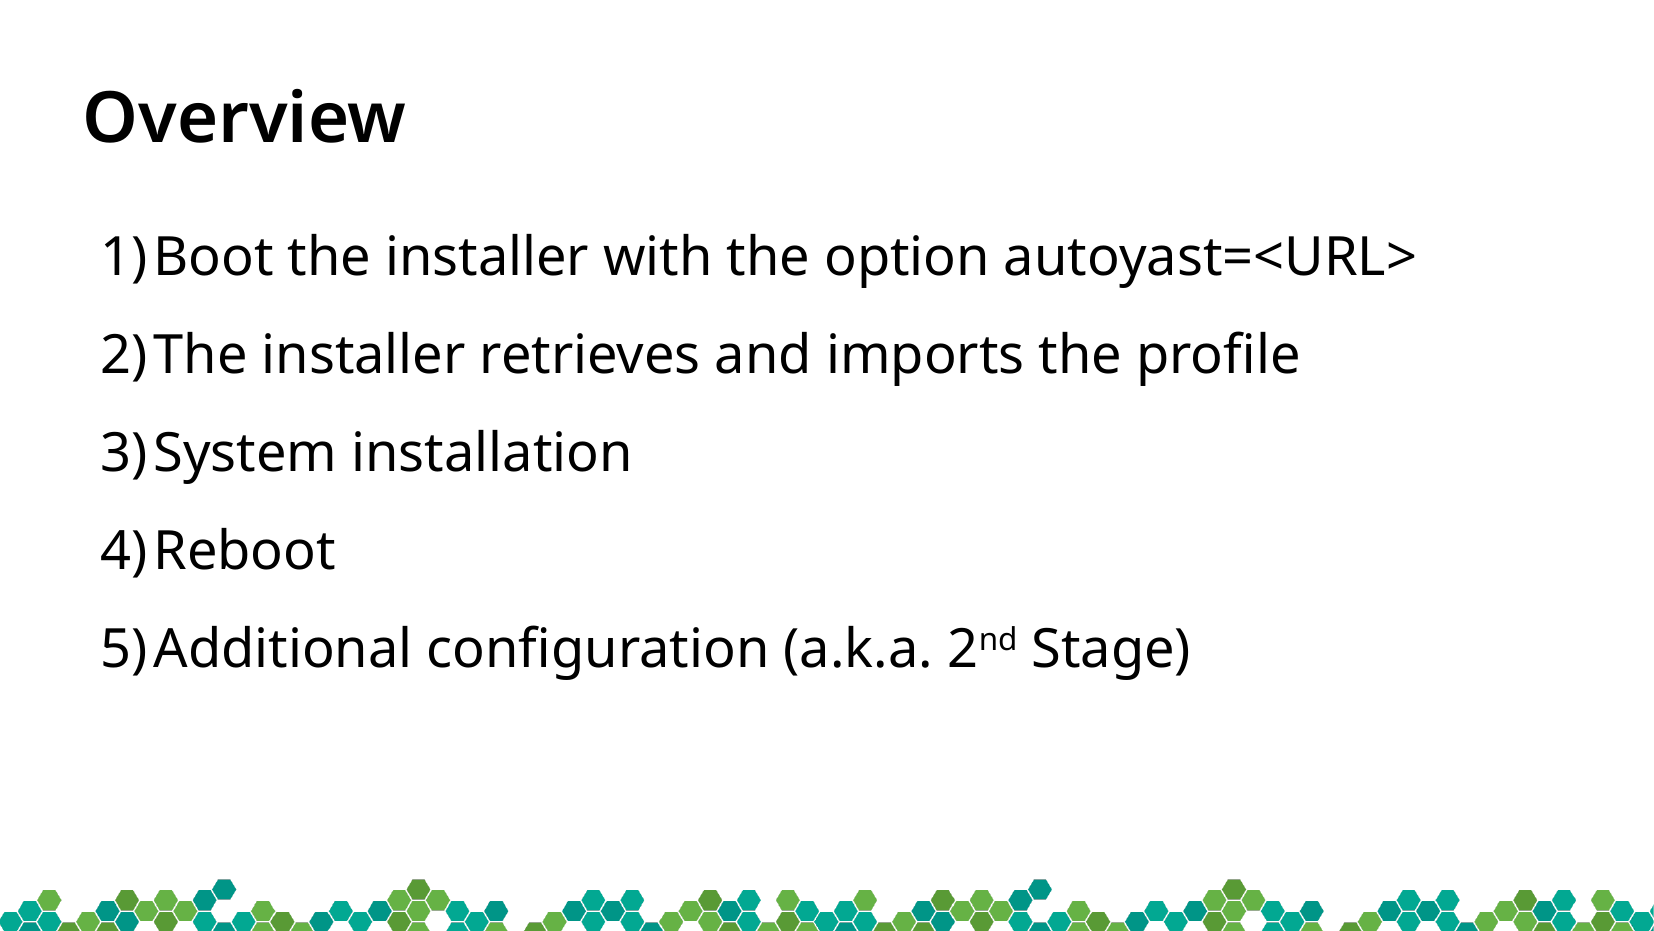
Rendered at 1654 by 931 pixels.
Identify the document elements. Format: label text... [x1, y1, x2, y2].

list Boot the installer with the option autoyast=<URL> The installer retrieves and imports the profile System installation Reboot Additional configuration (a.k.a. 2nd Stage) [82, 217, 1571, 758]
title Overview [82, 37, 1571, 193]
picture [0, 871, 1654, 931]
